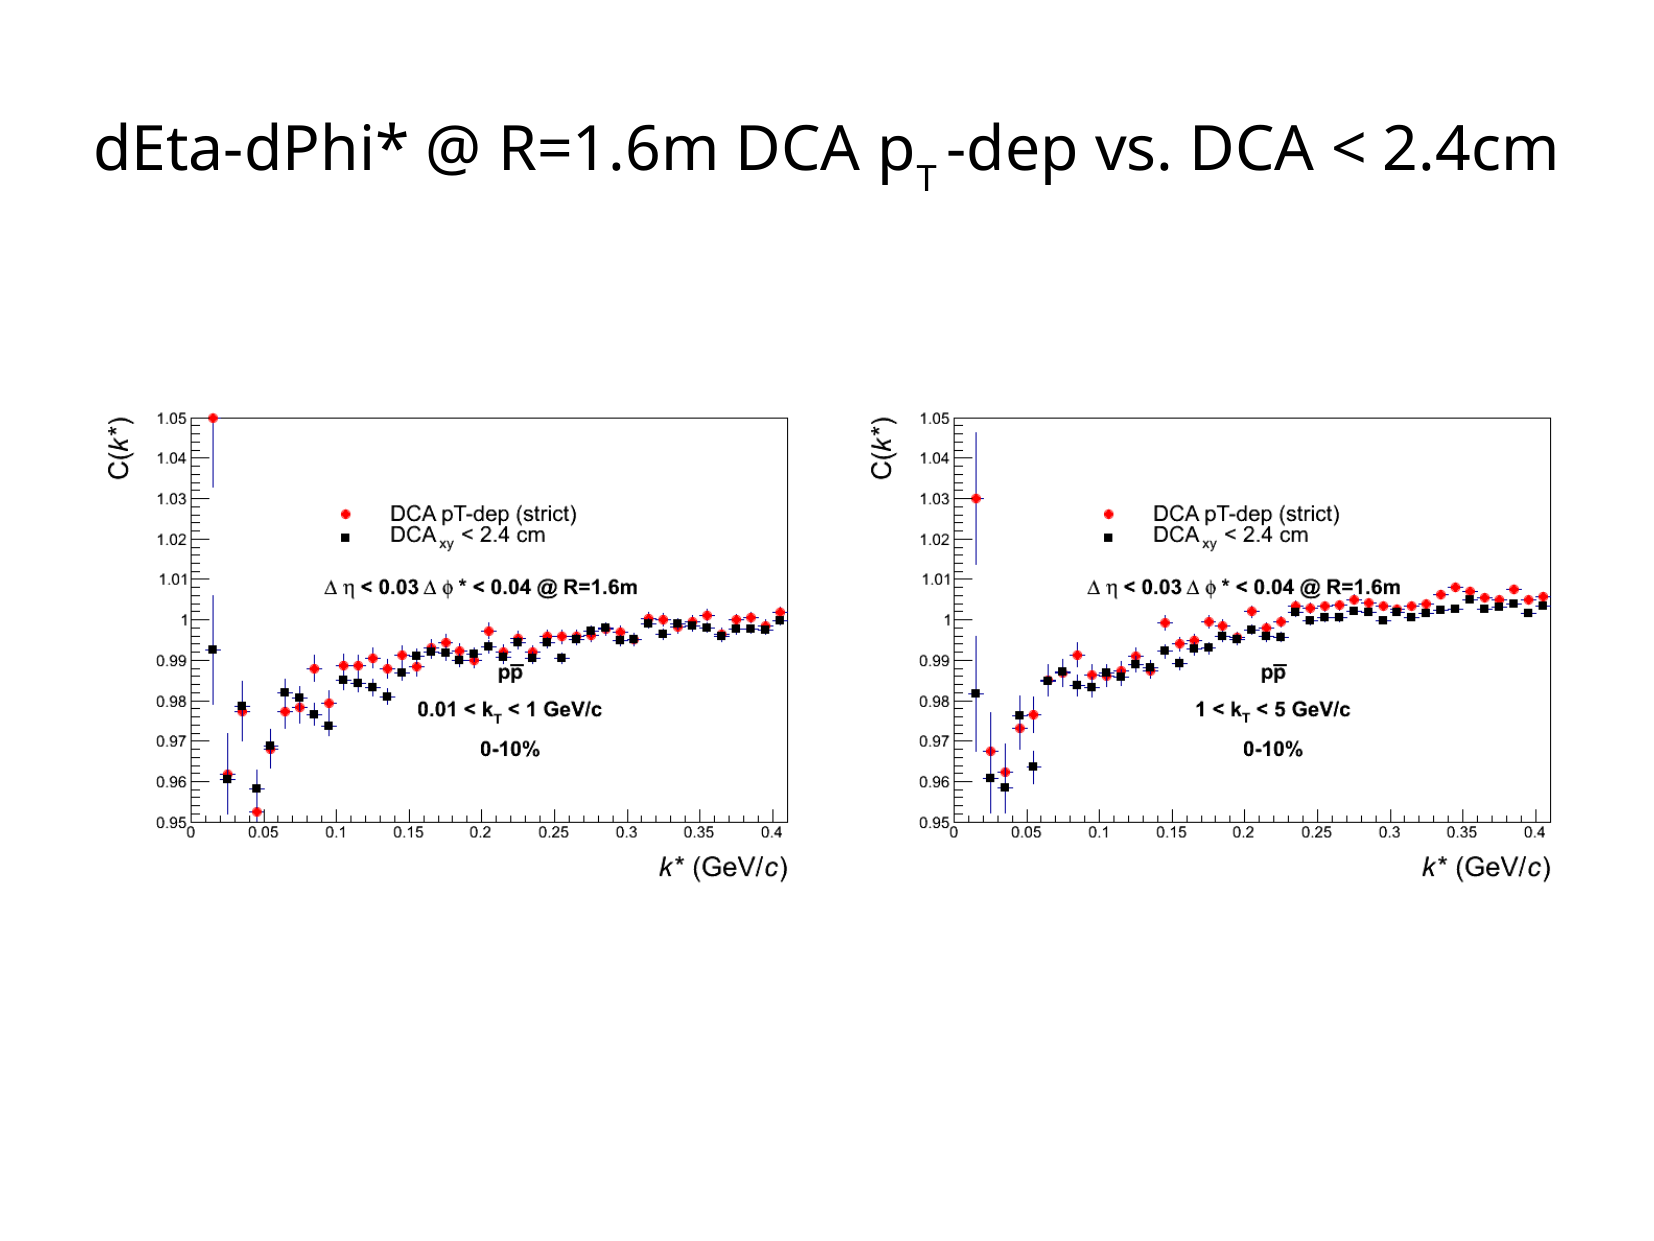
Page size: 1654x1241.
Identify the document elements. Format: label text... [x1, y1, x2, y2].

picture [845, 403, 1572, 897]
picture [82, 403, 809, 897]
title dEta-dPhi* @ R=1.6m DCA pT -dep vs. DCA < 2.4cm [82, 49, 1571, 257]
